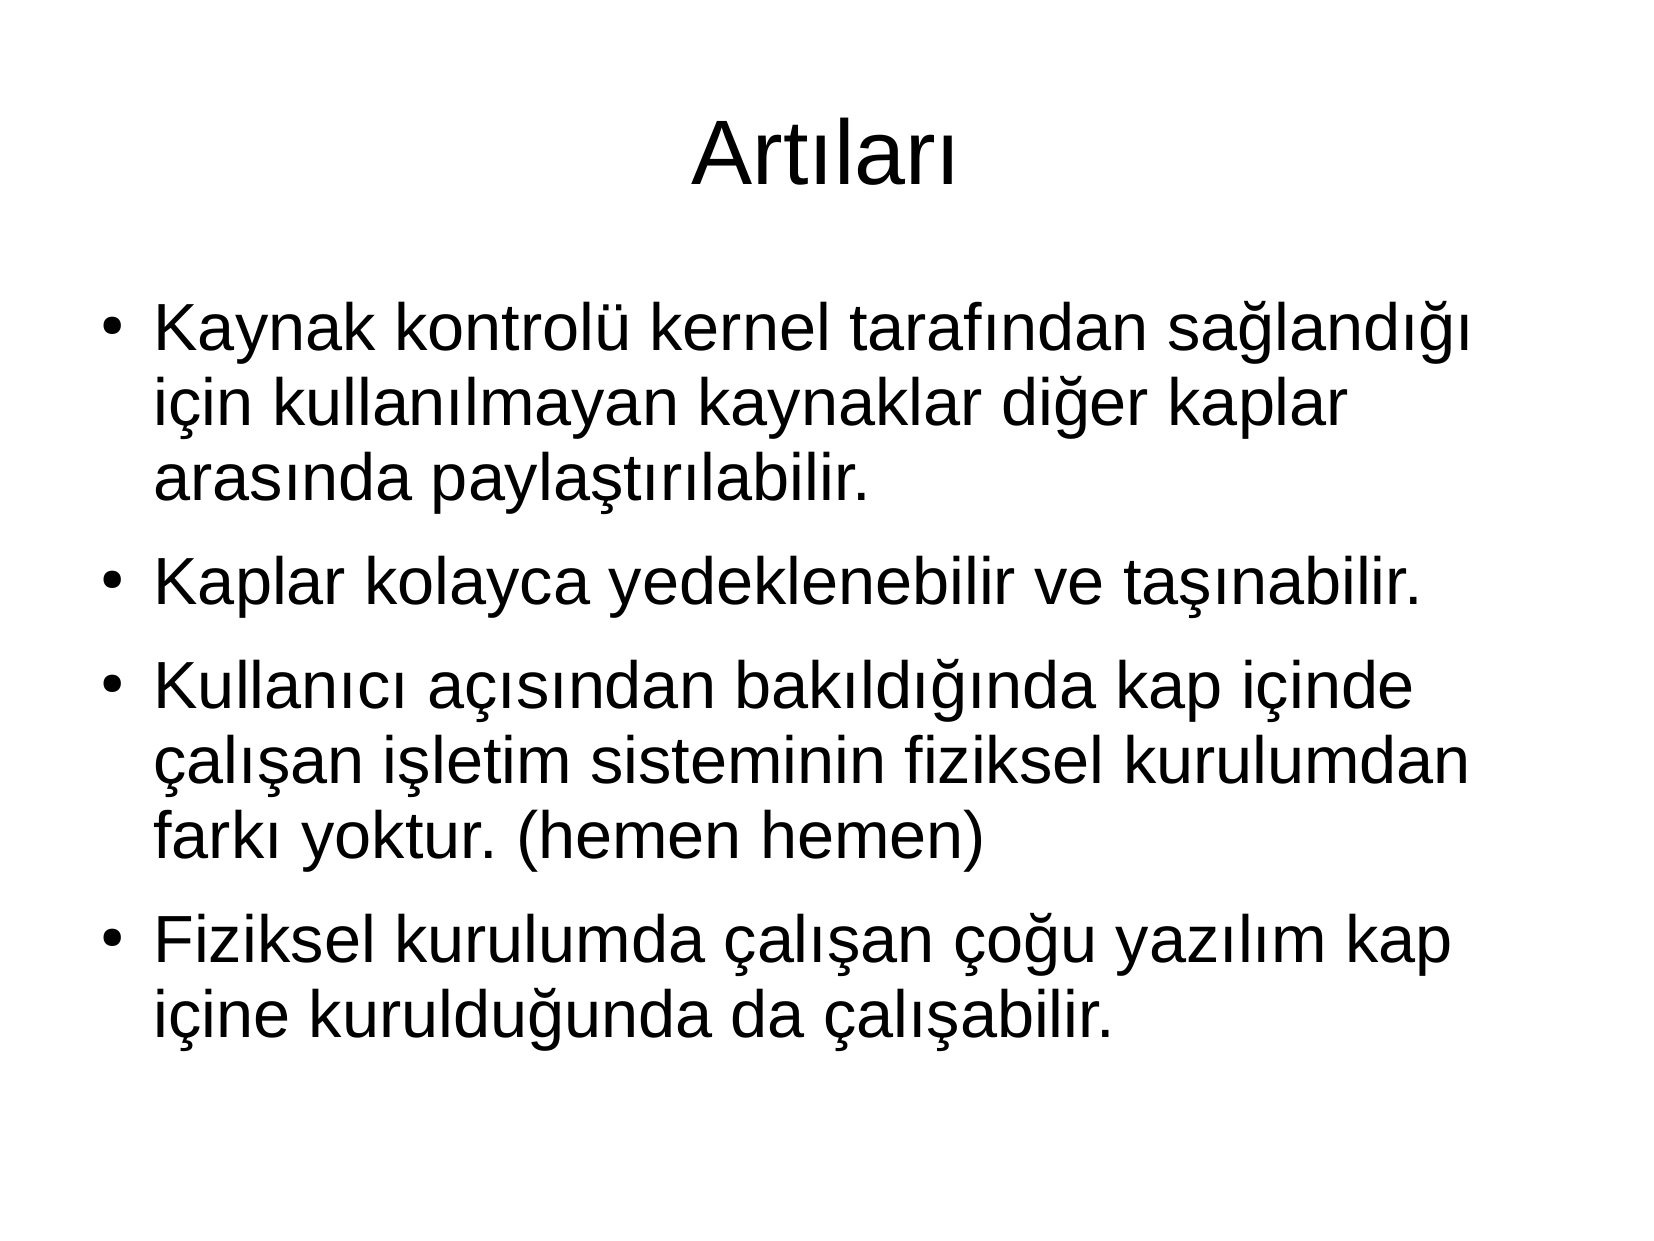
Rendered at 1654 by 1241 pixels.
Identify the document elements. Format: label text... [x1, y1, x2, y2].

list Kaynak kontrolü kernel tarafından sağlandığı için kullanılmayan kaynaklar diğer kaplar arasında paylaştırılabilir. Kaplar kolayca yedeklenebilir ve taşınabilir. Kullanıcı açısından bakıldığında kap içinde çalışan işletim sisteminin fiziksel kurulumdan farkı yoktur. (hemen hemen) Fiziksel kurulumda çalışan çoğu yazılım kap içine kurulduğunda da çalışabilir. [82, 290, 1571, 1109]
title Artıları [82, 56, 1571, 250]
